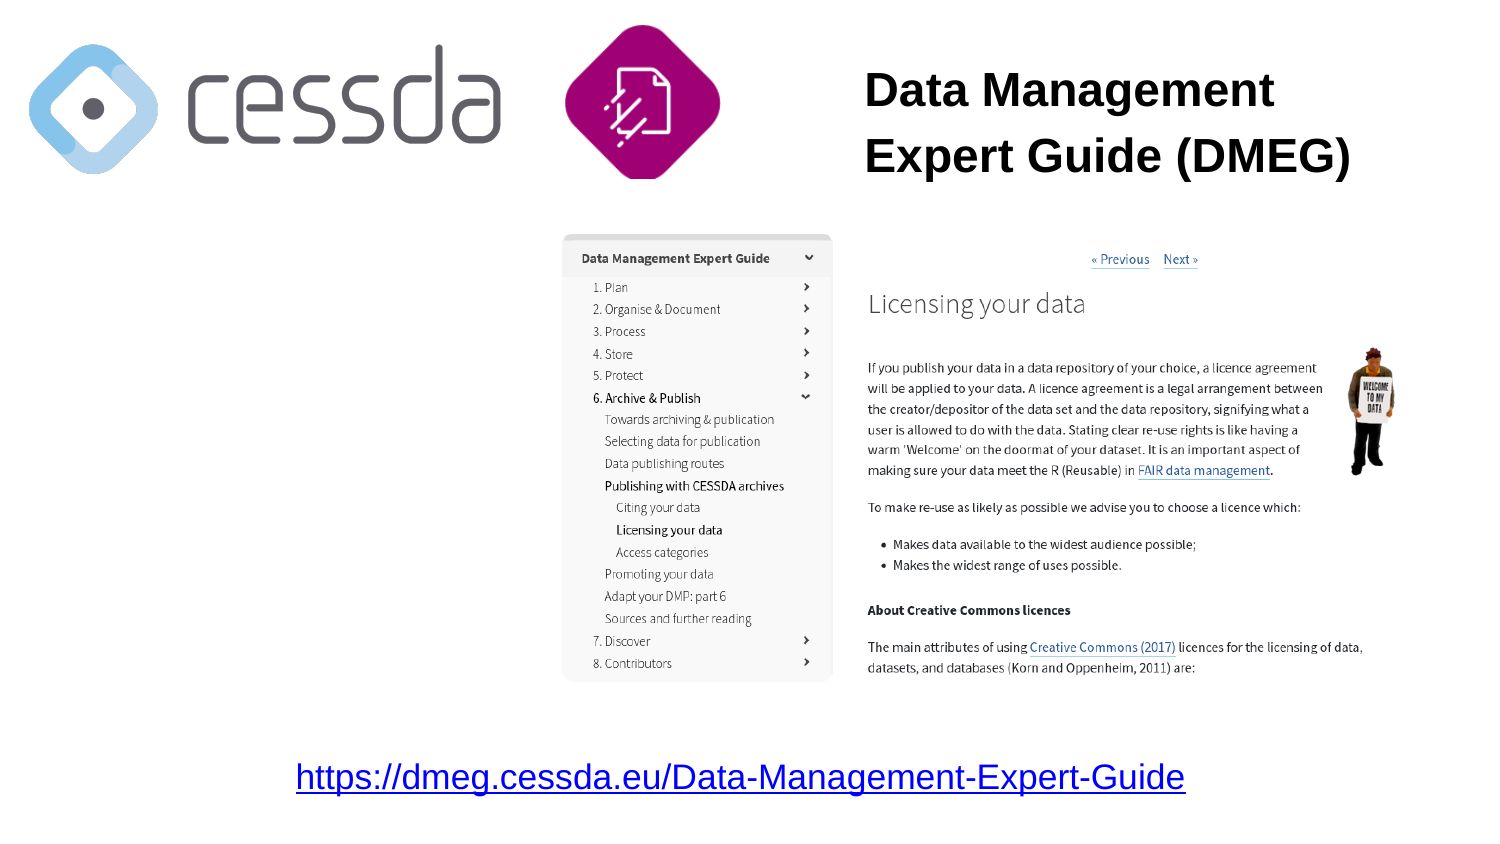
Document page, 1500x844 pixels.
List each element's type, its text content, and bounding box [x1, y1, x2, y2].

picture [565, 24, 721, 179]
text_box https://dmeg.cessda.eu/Data-Management-Expert-Guide [280, 739, 1214, 812]
picture [546, 216, 1405, 691]
text_box Data Management Expert Guide (DMEG) [849, 35, 1400, 245]
picture [12, 33, 519, 195]
